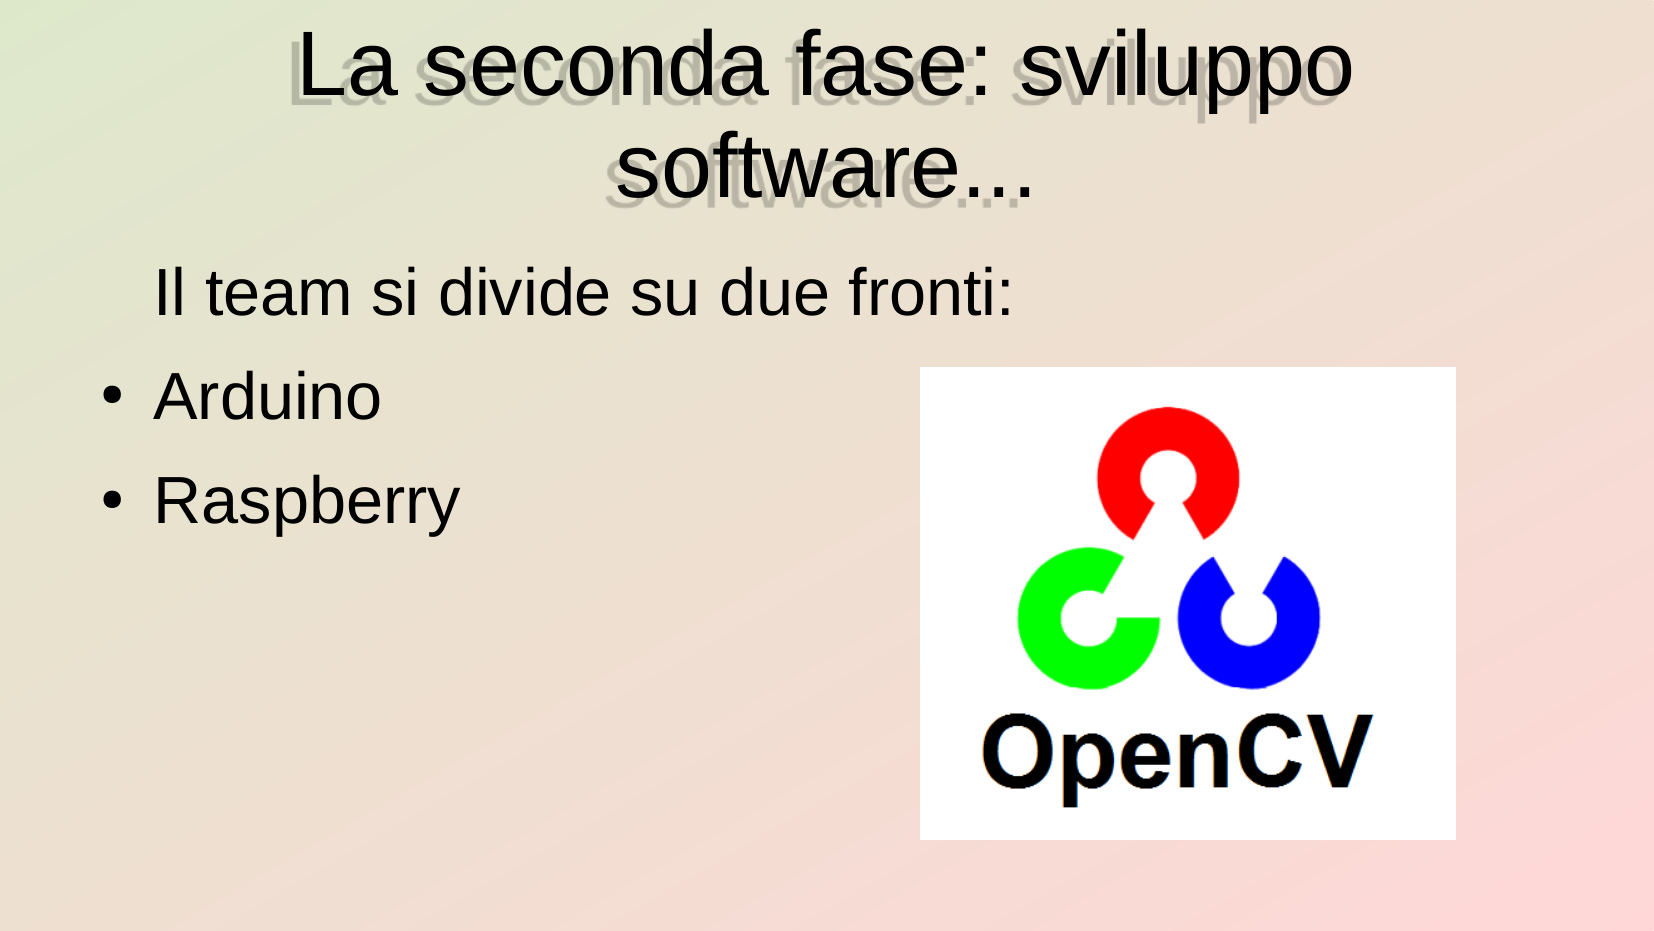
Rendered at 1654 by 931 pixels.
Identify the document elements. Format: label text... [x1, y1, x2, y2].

title La seconda fase: sviluppo software... [82, 12, 1571, 218]
picture [920, 367, 1456, 841]
list Il team si divide su due fronti: Arduino Raspberry [82, 255, 1571, 795]
